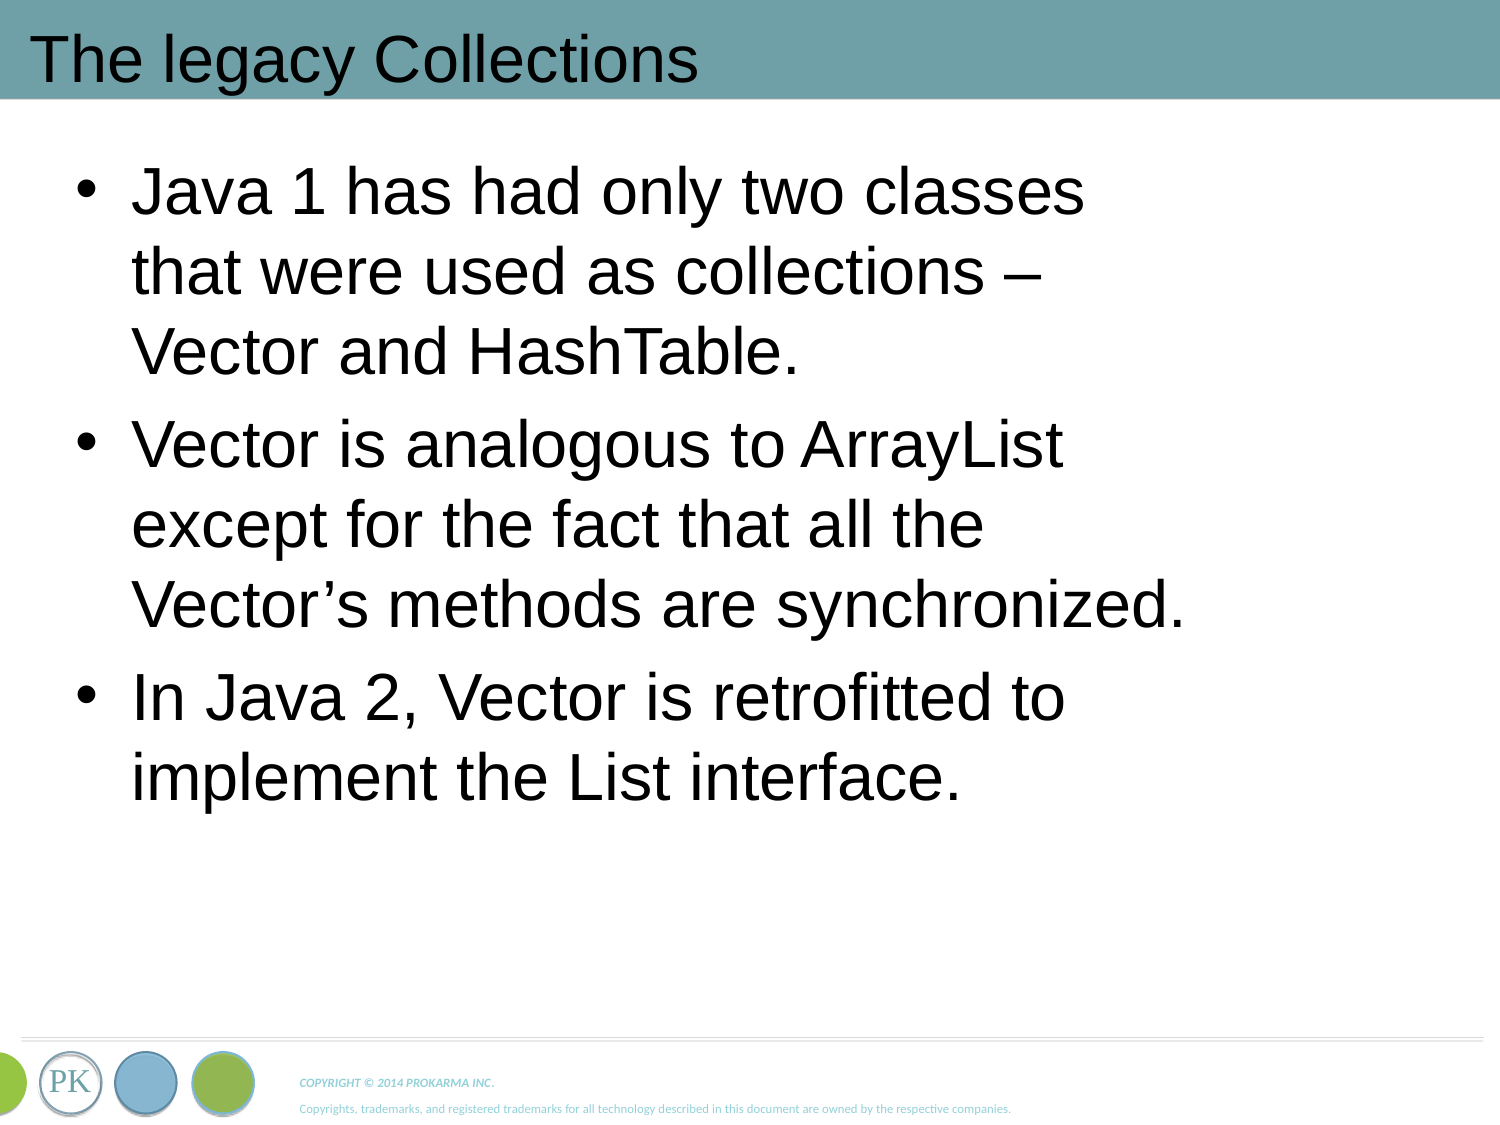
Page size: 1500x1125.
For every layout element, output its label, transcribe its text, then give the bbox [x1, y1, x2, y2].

text_box The legacy Collections [15, 15, 1441, 105]
text_box Java 1 has had only two classes that were used as collections – Vector and HashTable. Vector is analogous to ArrayList except for the fact that all the Vector’s methods are synchronized. In Java 2, Vector is retrofitted to implement the List interface. [60, 140, 1223, 916]
